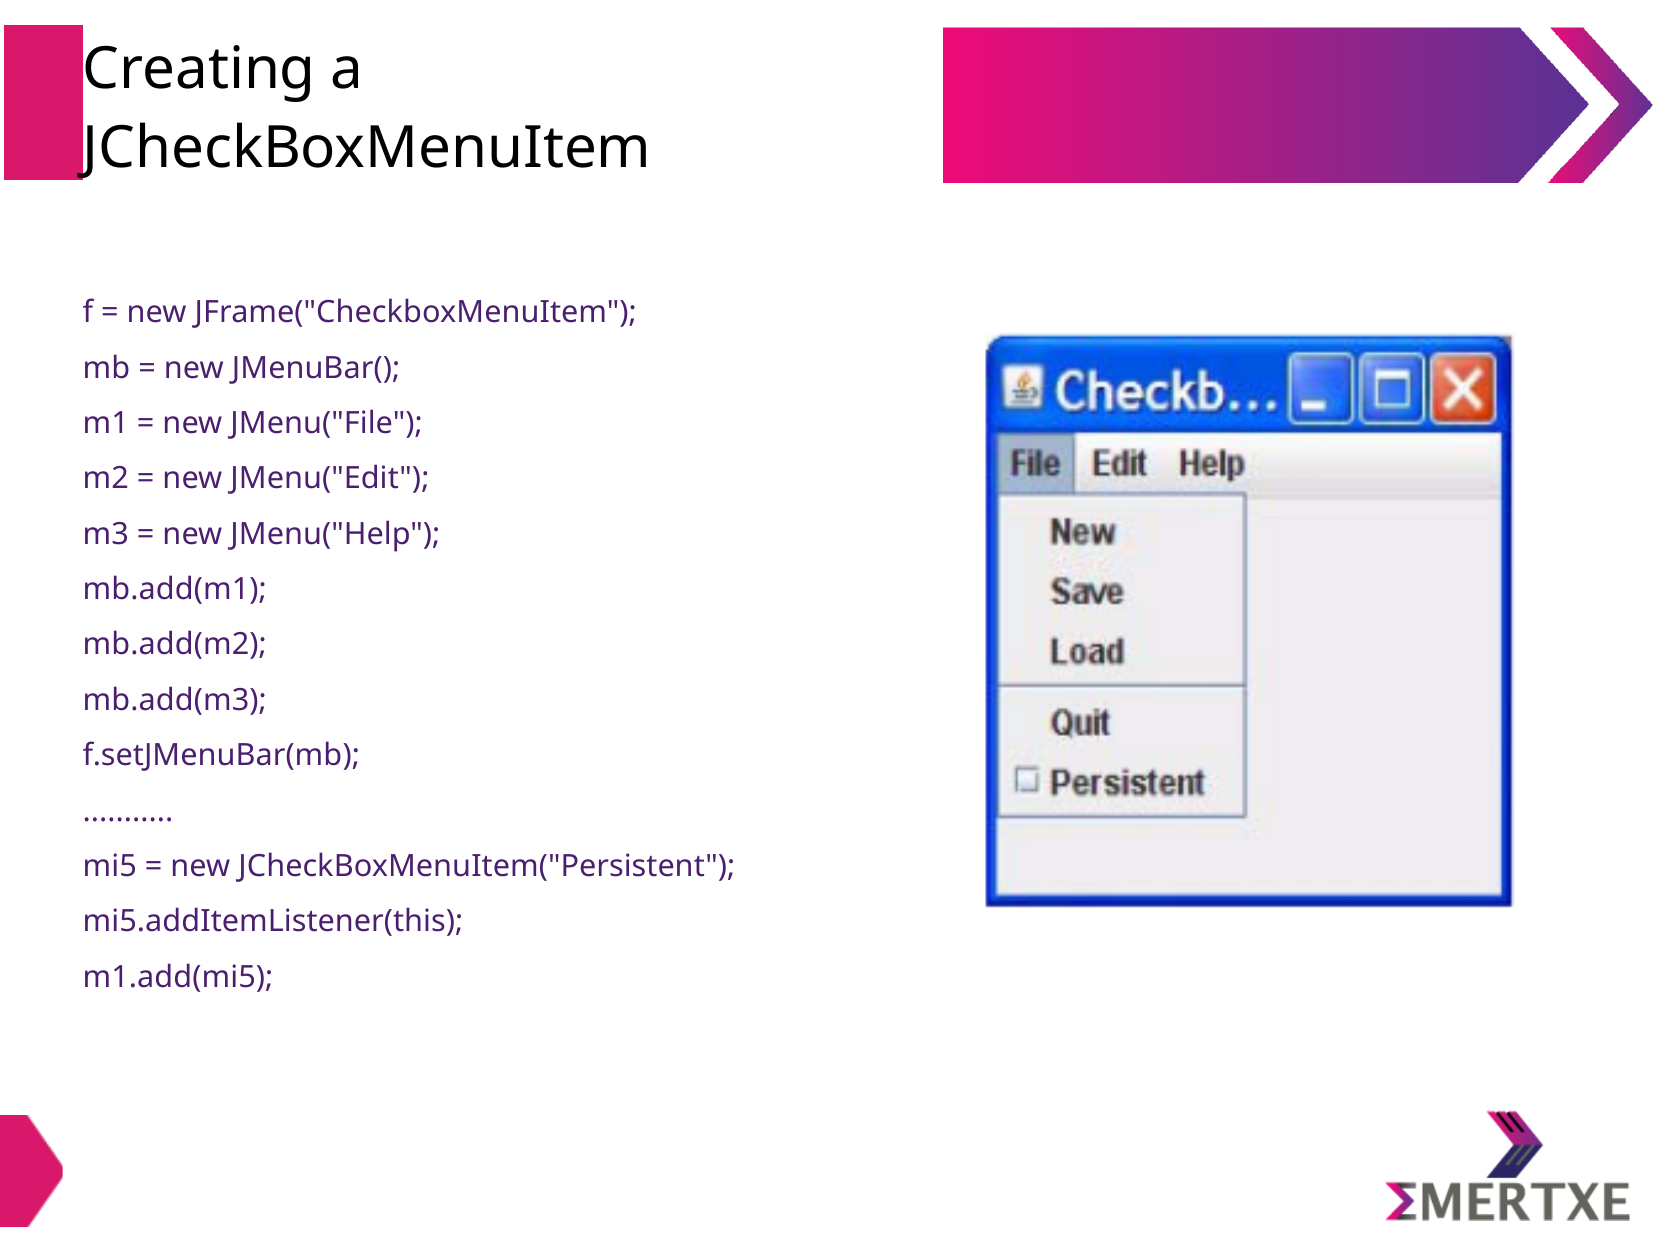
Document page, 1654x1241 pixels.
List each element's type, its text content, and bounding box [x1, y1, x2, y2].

picture [1385, 1107, 1631, 1221]
title Creating a JCheckBoxMenuItem [82, 2, 1571, 210]
picture [915, 329, 1591, 946]
list f = new JFrame("CheckboxMenuItem"); mb = new JMenuBar(); m1 = new JMenu("File"); m2 = new JMenu("Edit"); m3 = new JMenu("Help"); mb.add(m1); mb.add(m2); mb.add(m3); f.setJMenuBar(mb); ........... mi5 = new JCheckBoxMenuItem("Persistent"); mi5.addItemListener(this); m1.add(mi5); [82, 290, 1571, 1010]
picture [1571, 27, 1653, 183]
